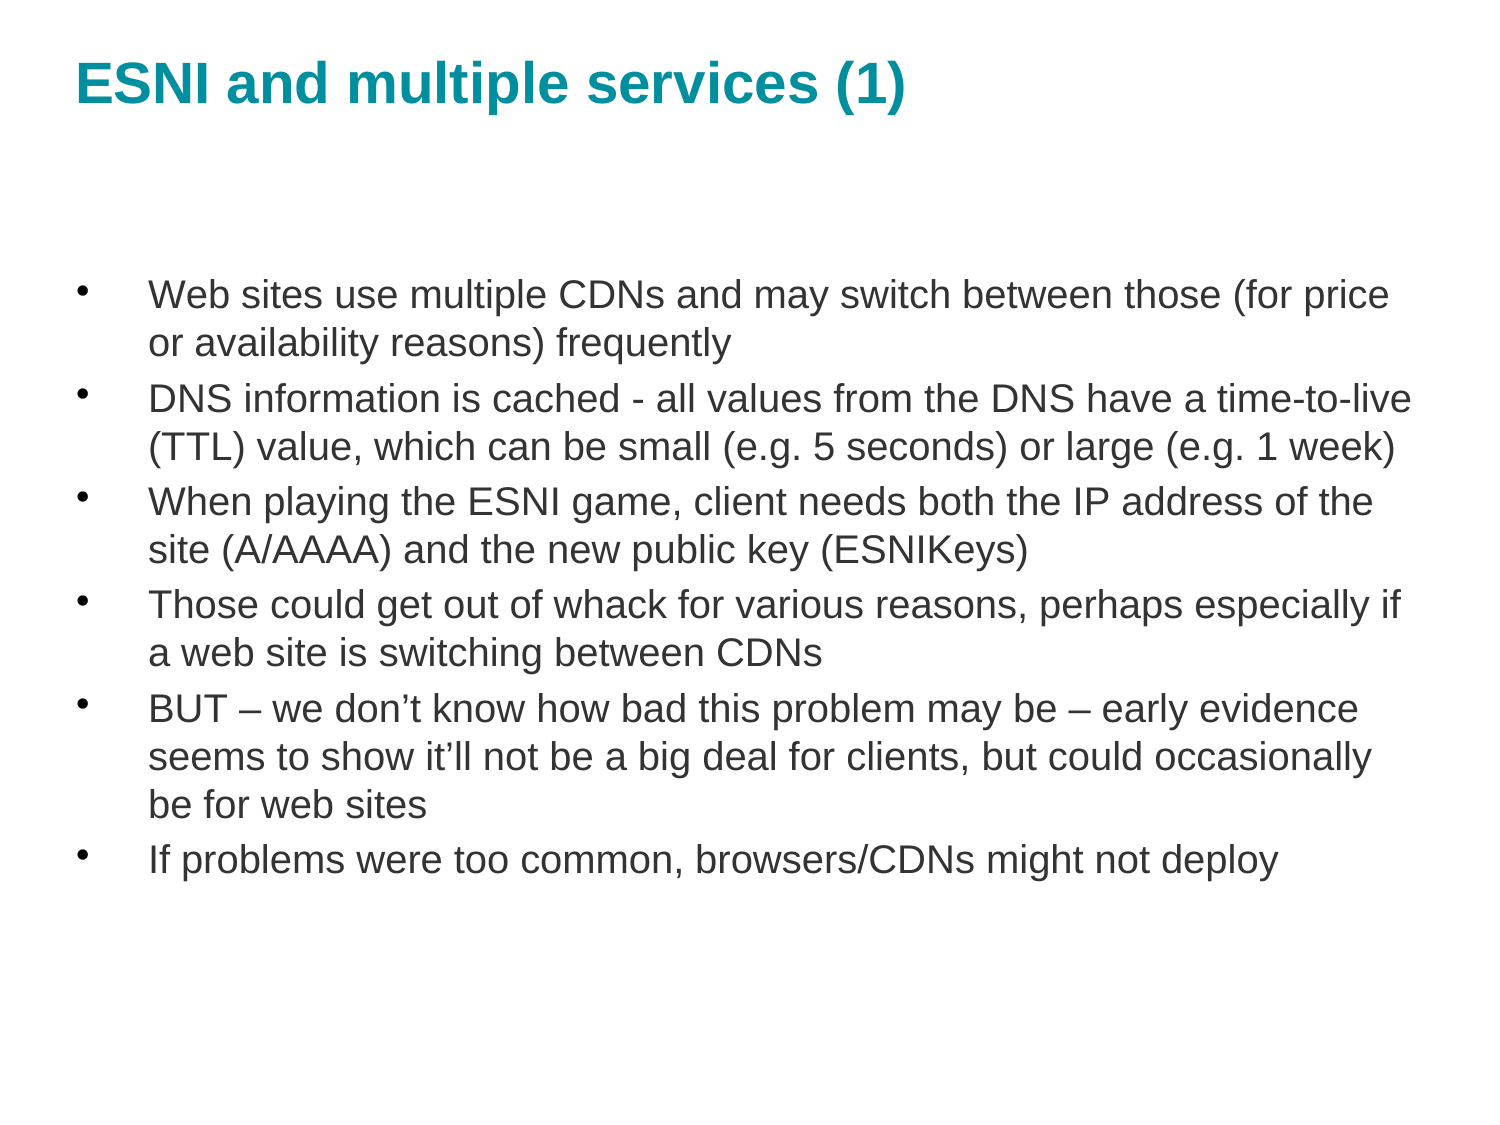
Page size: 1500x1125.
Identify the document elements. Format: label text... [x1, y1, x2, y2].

title ESNI and multiple services (1) [75, 44, 1426, 233]
list Web sites use multiple CDNs and may switch between those (for price or availability reasons) frequently DNS information is cached - all values from the DNS have a time-to-live (TTL) value, which can be small (e.g. 5 seconds) or large (e.g. 1 week) When playing the ESNI game, client needs both the IP address of the site (A/AAAA) and the new public key (ESNIKeys) Those could get out of whack for various reasons, perhaps especially if a web site is switching between CDNs BUT – we don’t know how bad this problem may be – early evidence seems to show it’ll not be a big deal for clients, but could occasionally be for web sites If problems were too common, browsers/CDNs might not deploy [75, 268, 1426, 922]
